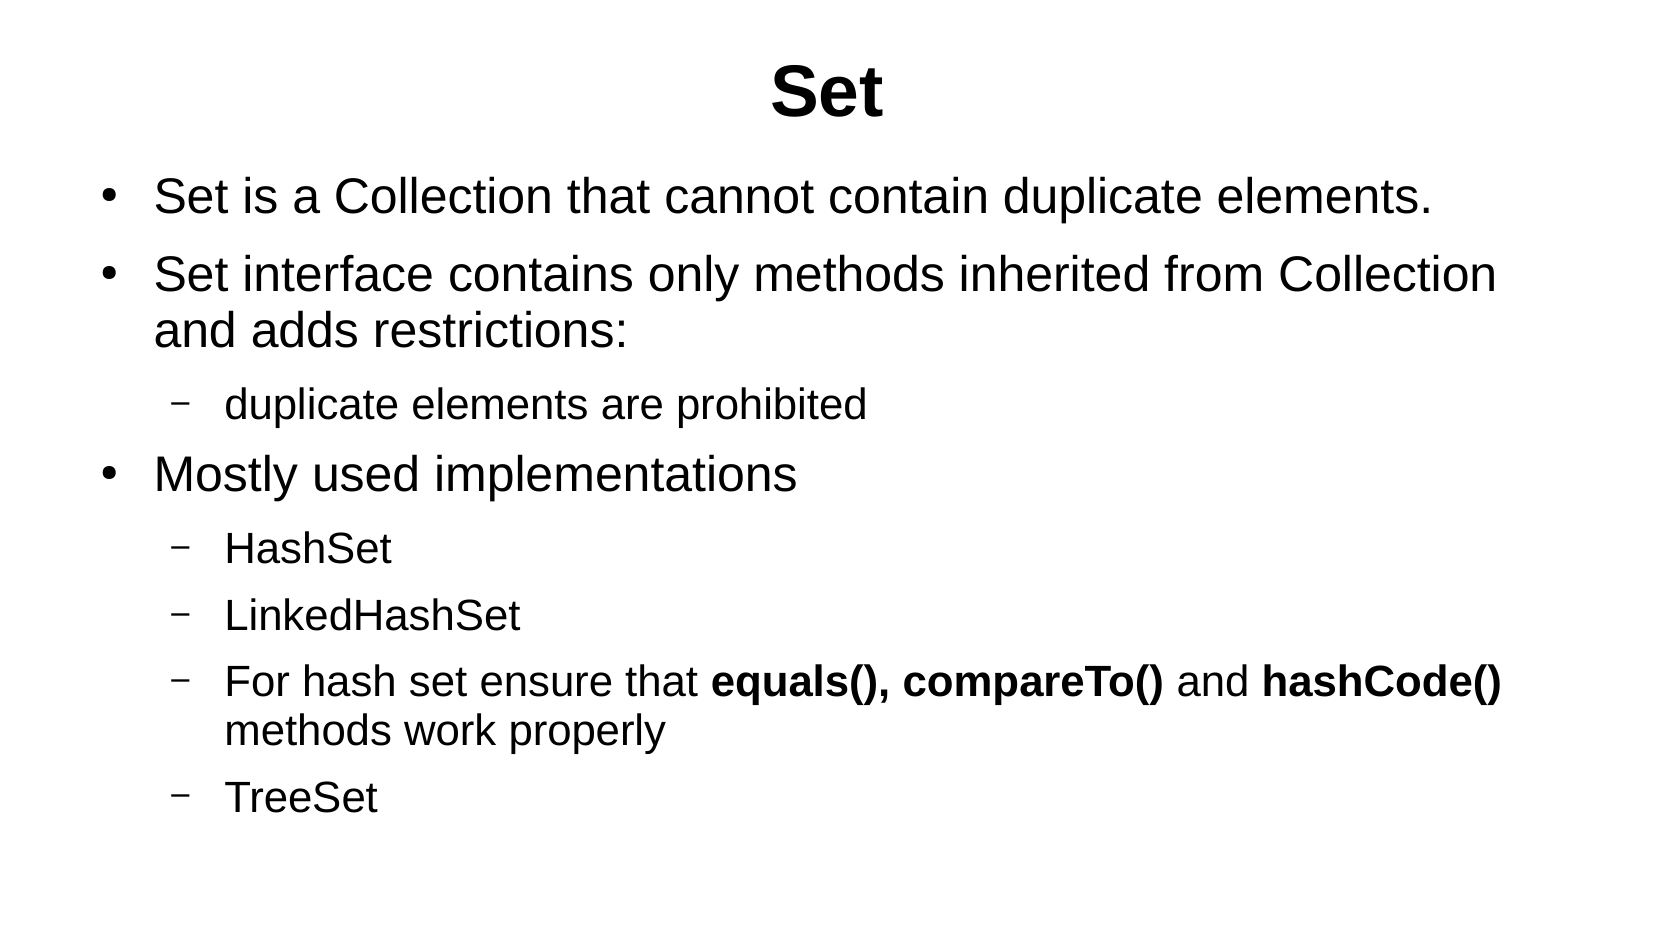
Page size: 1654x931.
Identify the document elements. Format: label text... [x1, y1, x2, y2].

title Set [82, 37, 1571, 147]
list Set is a Collection that cannot contain duplicate elements. Set interface contains only methods inherited from Collection and adds restrictions: duplicate elements are prohibited Mostly used implementations HashSet LinkedHashSet For hash set ensure that equals(), compareTo() and hashCode() methods work properly TreeSet [82, 168, 1538, 889]
